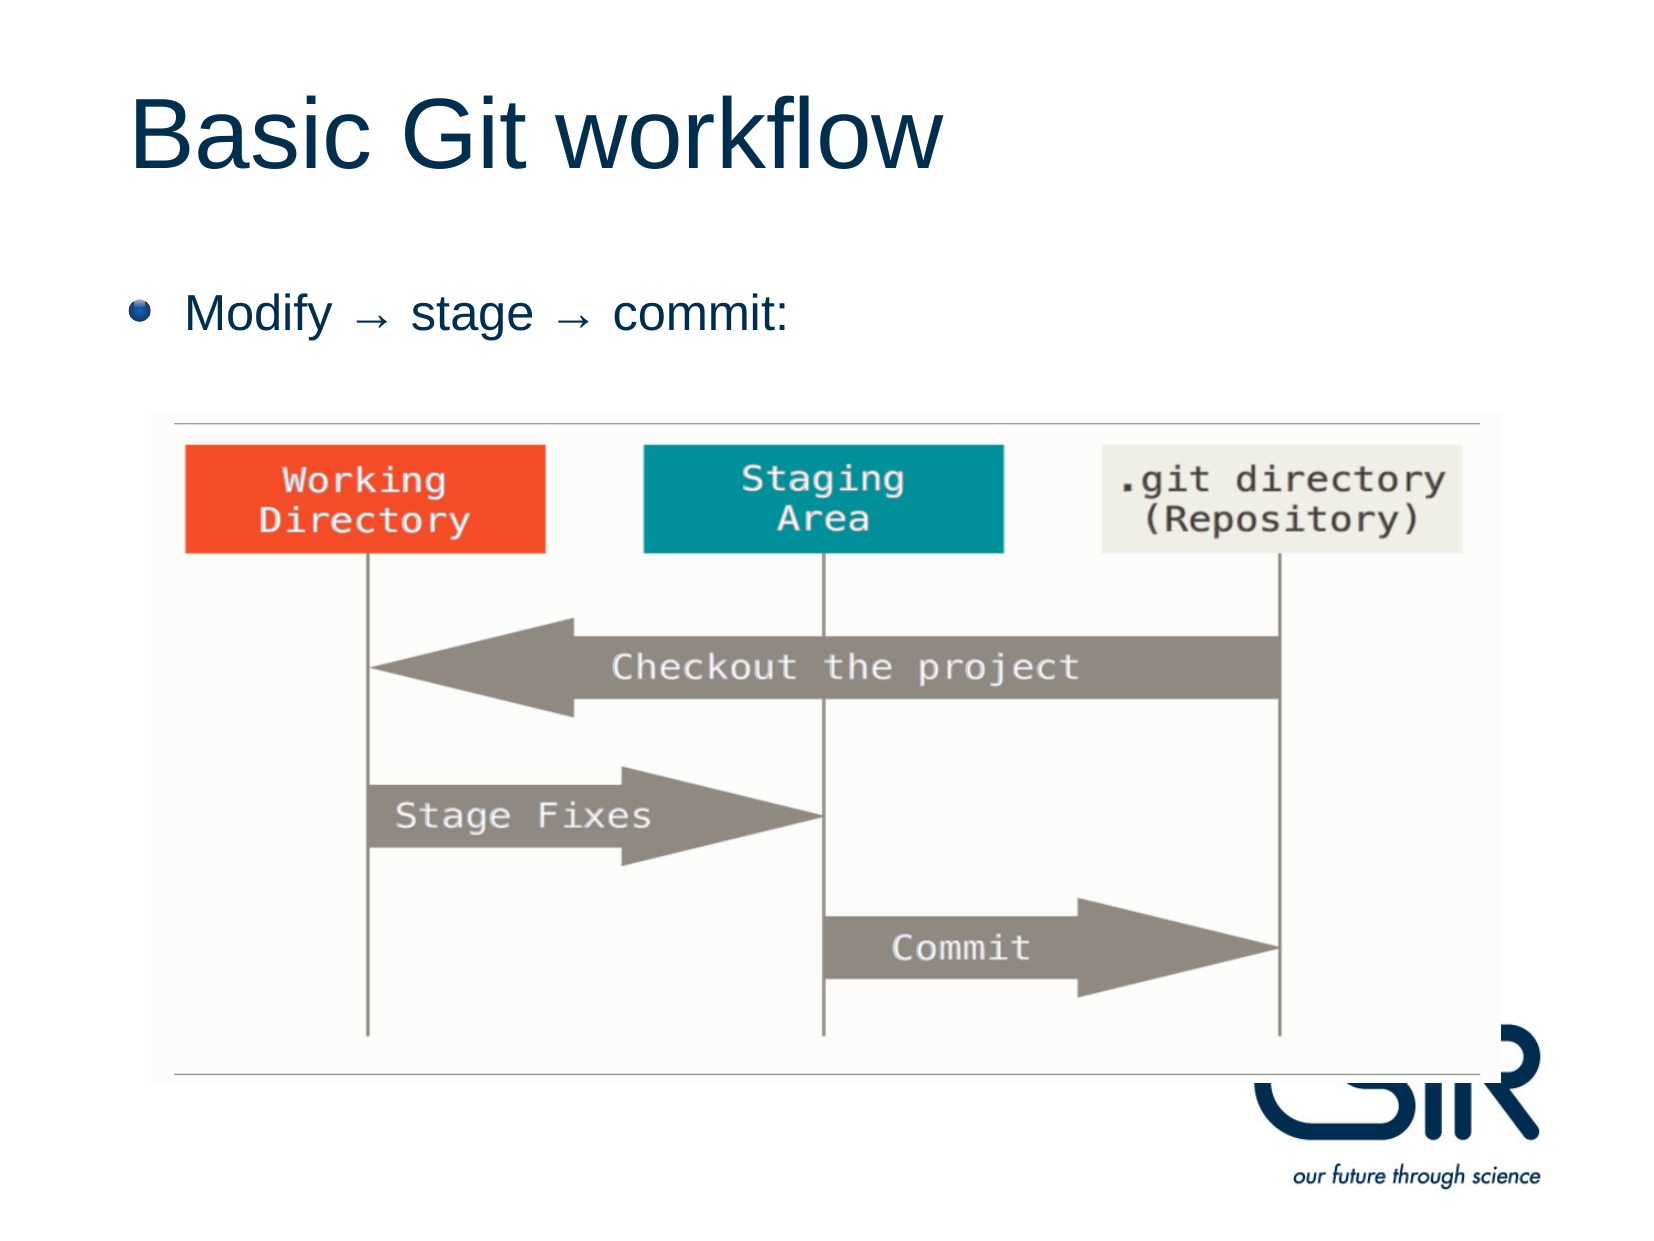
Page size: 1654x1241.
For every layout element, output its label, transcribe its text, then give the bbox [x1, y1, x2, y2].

list Modify → stage → commit: [128, 280, 1534, 944]
picture [151, 413, 1653, 1240]
title Basic Git workflow [128, 68, 1534, 248]
